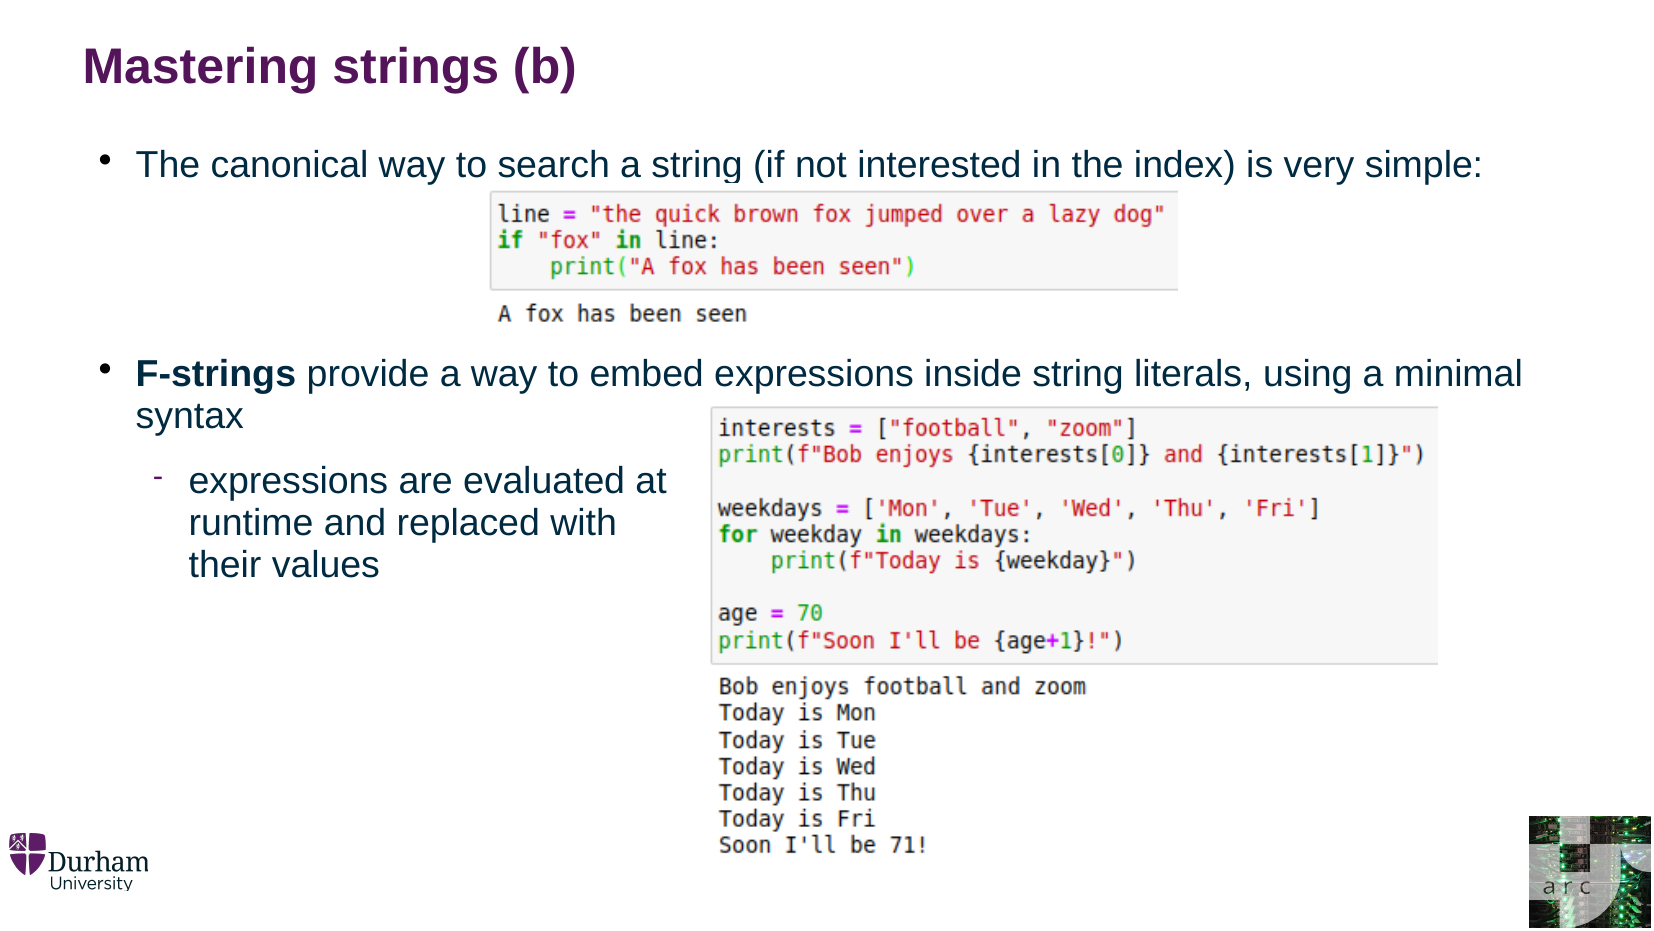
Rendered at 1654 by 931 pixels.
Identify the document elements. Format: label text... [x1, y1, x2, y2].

list The canonical way to search a string (if not interested in the index) is very simple: F-strings provide a way to embed expressions inside string literals, using a minimal syntax expressions are evaluated at runtime and replaced with their values [82, 141, 1571, 745]
title Mastering strings (b) [82, 36, 1571, 93]
picture [9, 833, 148, 891]
picture [706, 397, 1438, 876]
picture [482, 183, 1178, 335]
picture [1529, 816, 1651, 928]
